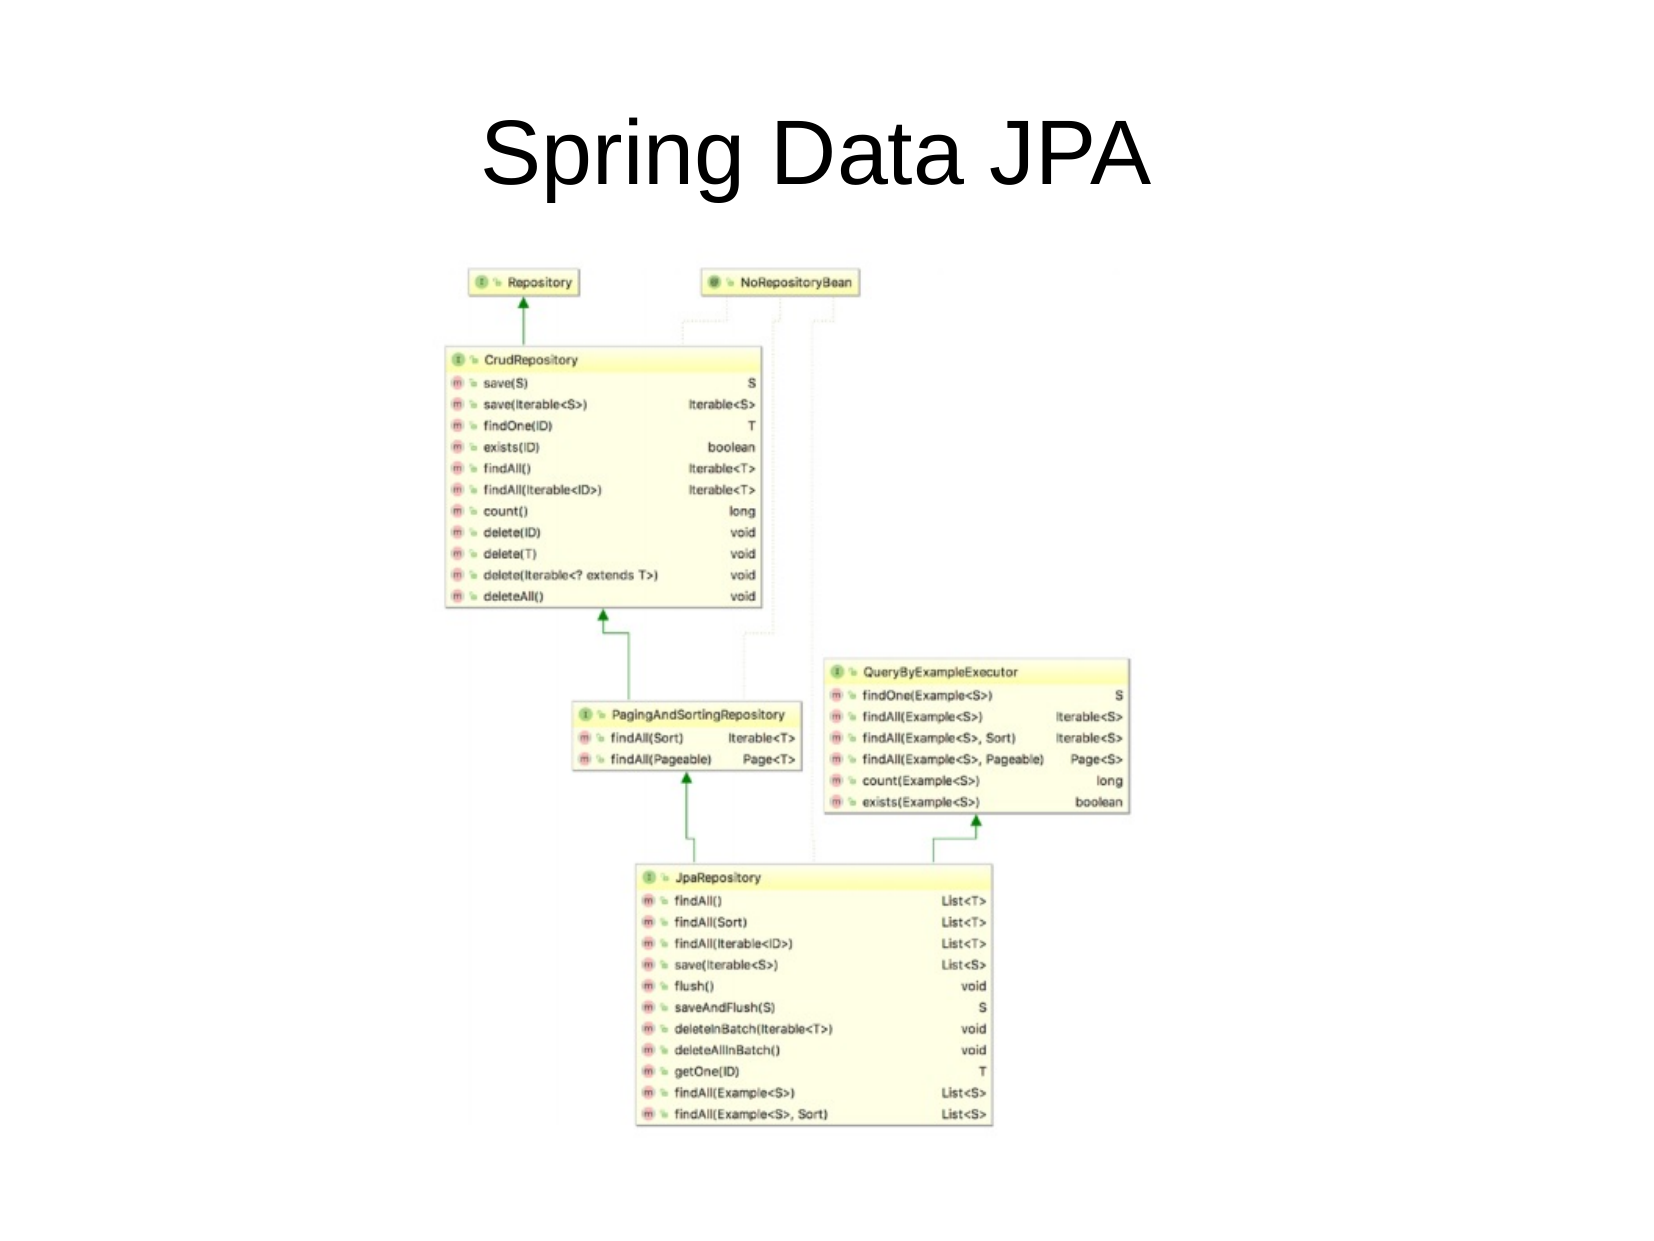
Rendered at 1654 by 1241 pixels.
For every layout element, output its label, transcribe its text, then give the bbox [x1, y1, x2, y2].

picture [421, 224, 1171, 1150]
title Spring Data JPA [82, 49, 1571, 257]
